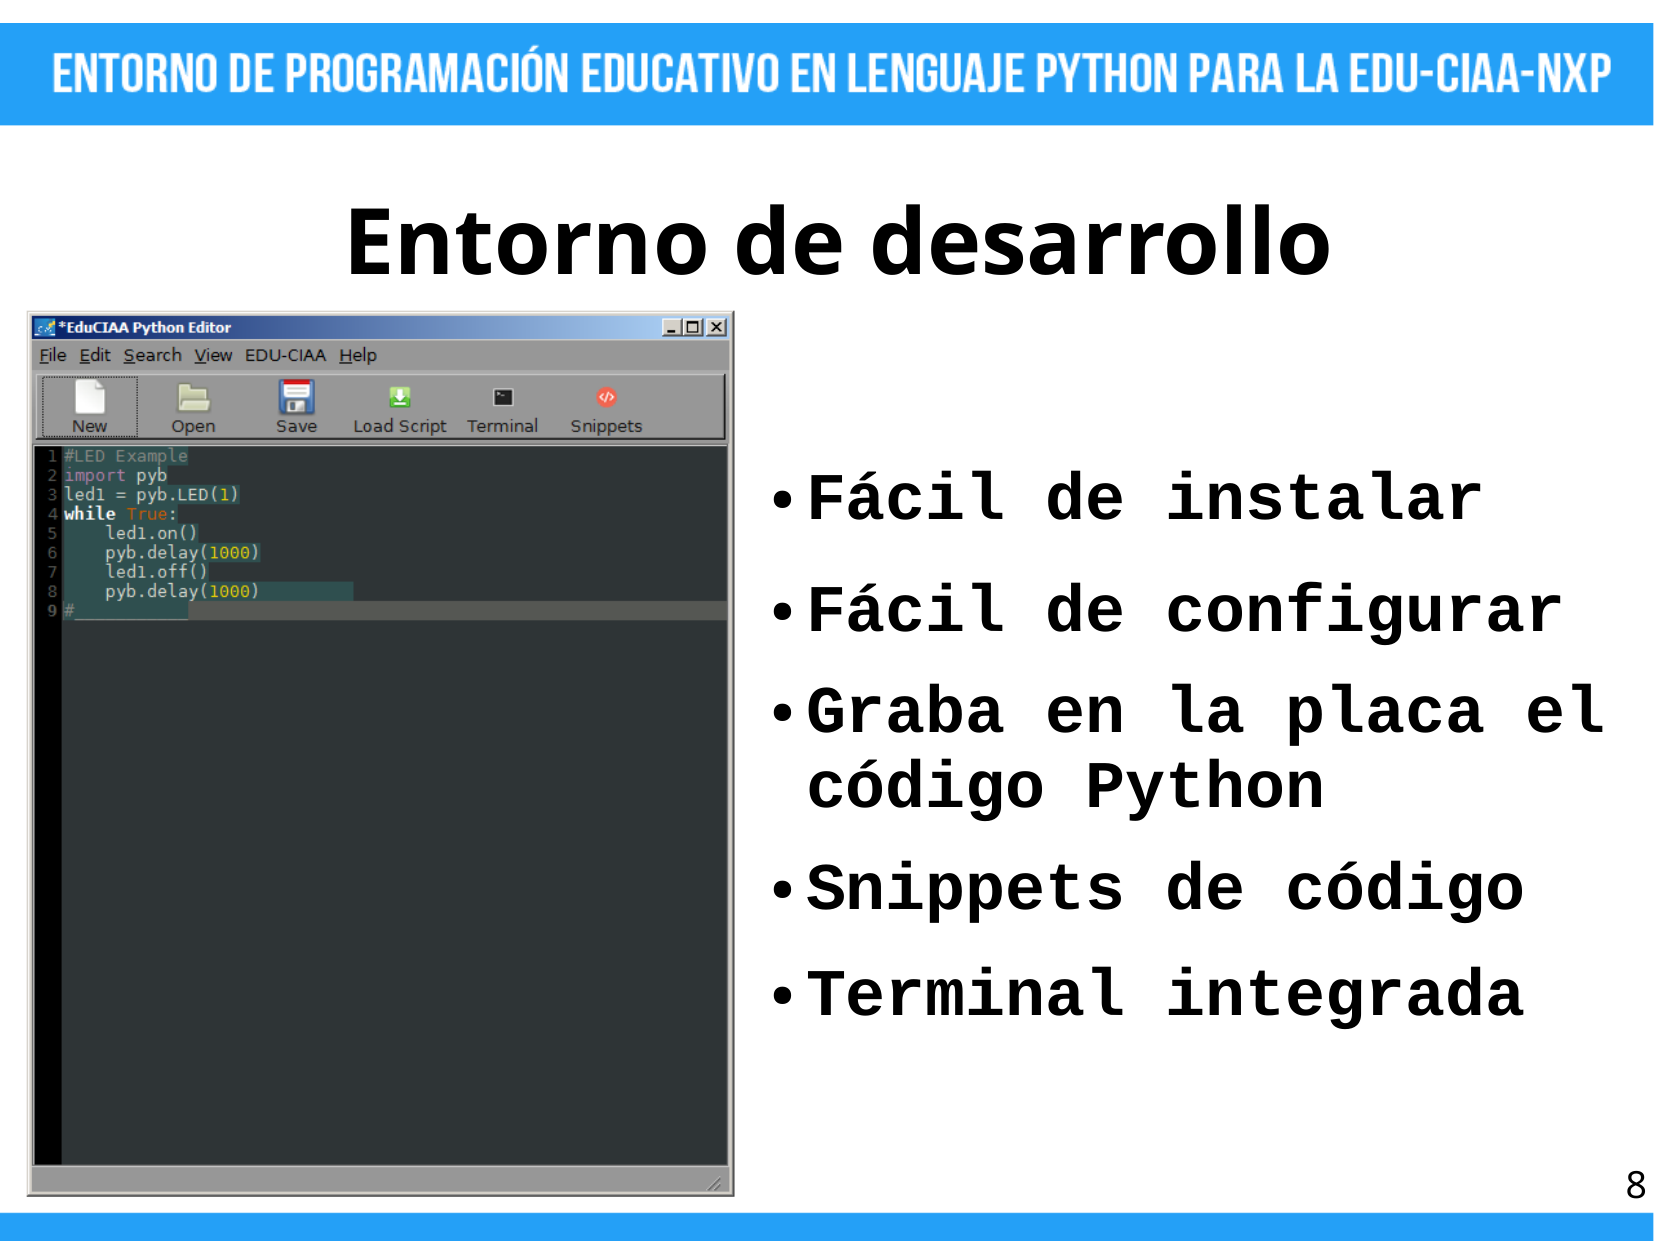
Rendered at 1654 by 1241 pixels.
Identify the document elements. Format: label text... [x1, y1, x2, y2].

text_box Terminal integrada [755, 952, 1654, 1082]
picture [0, 23, 1654, 1241]
text_box 8 [1610, 1151, 1654, 1220]
text_box Graba en la placa el código Python [755, 669, 1654, 835]
text_box Snippets de código [755, 846, 1654, 952]
text_box Fácil de configurar [755, 568, 1654, 669]
title Entorno de desarrollo [94, 135, 1583, 343]
text_box Fácil de instalar [755, 456, 1654, 568]
